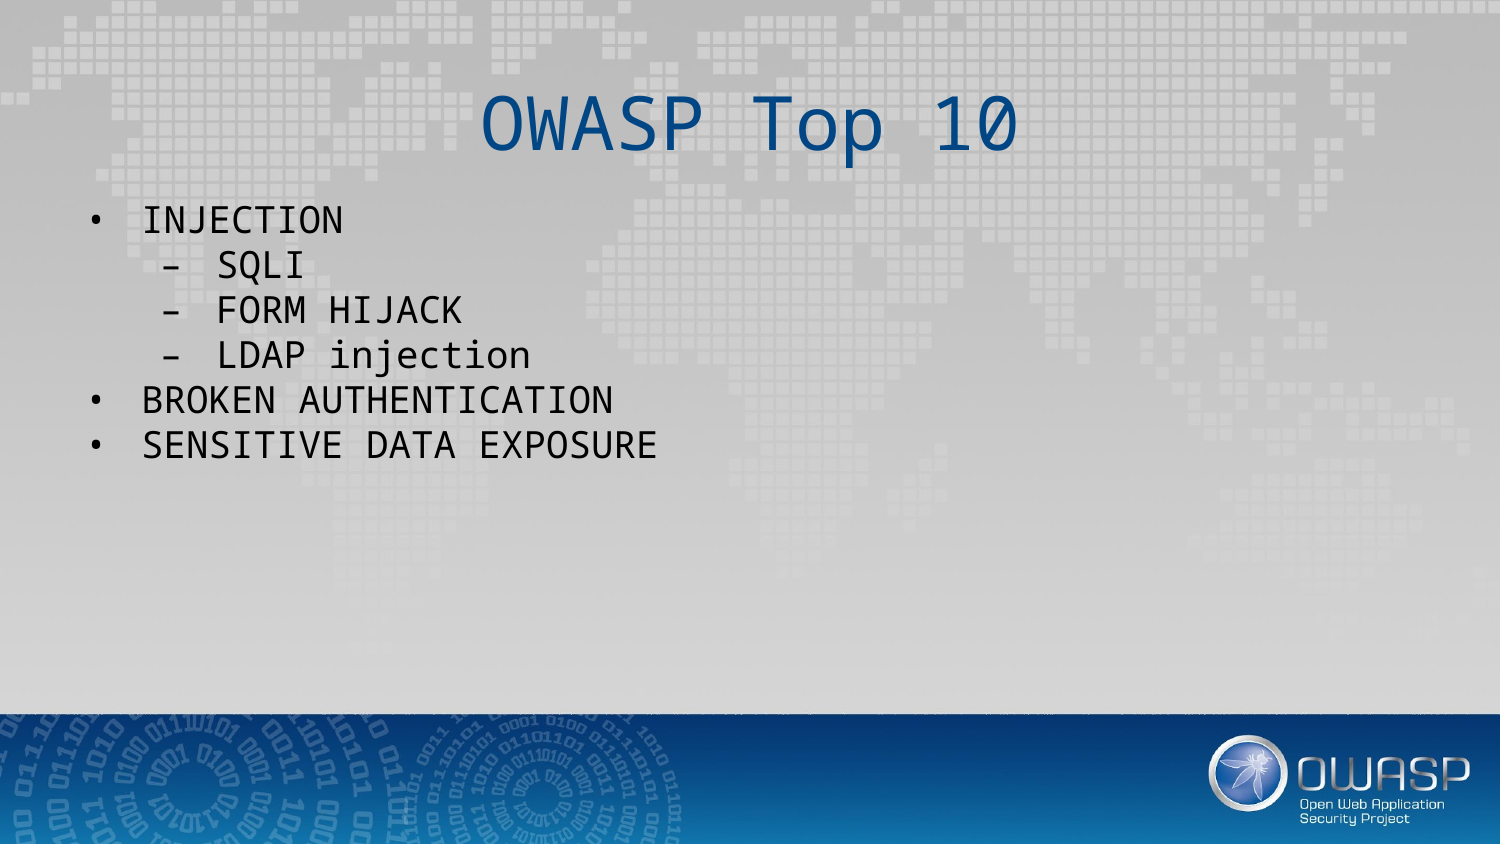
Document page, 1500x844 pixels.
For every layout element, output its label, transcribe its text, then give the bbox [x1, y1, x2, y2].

picture [0, 0, 1500, 844]
list INJECTION SQLI FORM HIJACK LDAP injection BROKEN AUTHENTICATION SENSITIVE DATA EXPOSURE [51, 189, 1449, 750]
title OWASP Top 10 [51, 72, 1449, 167]
